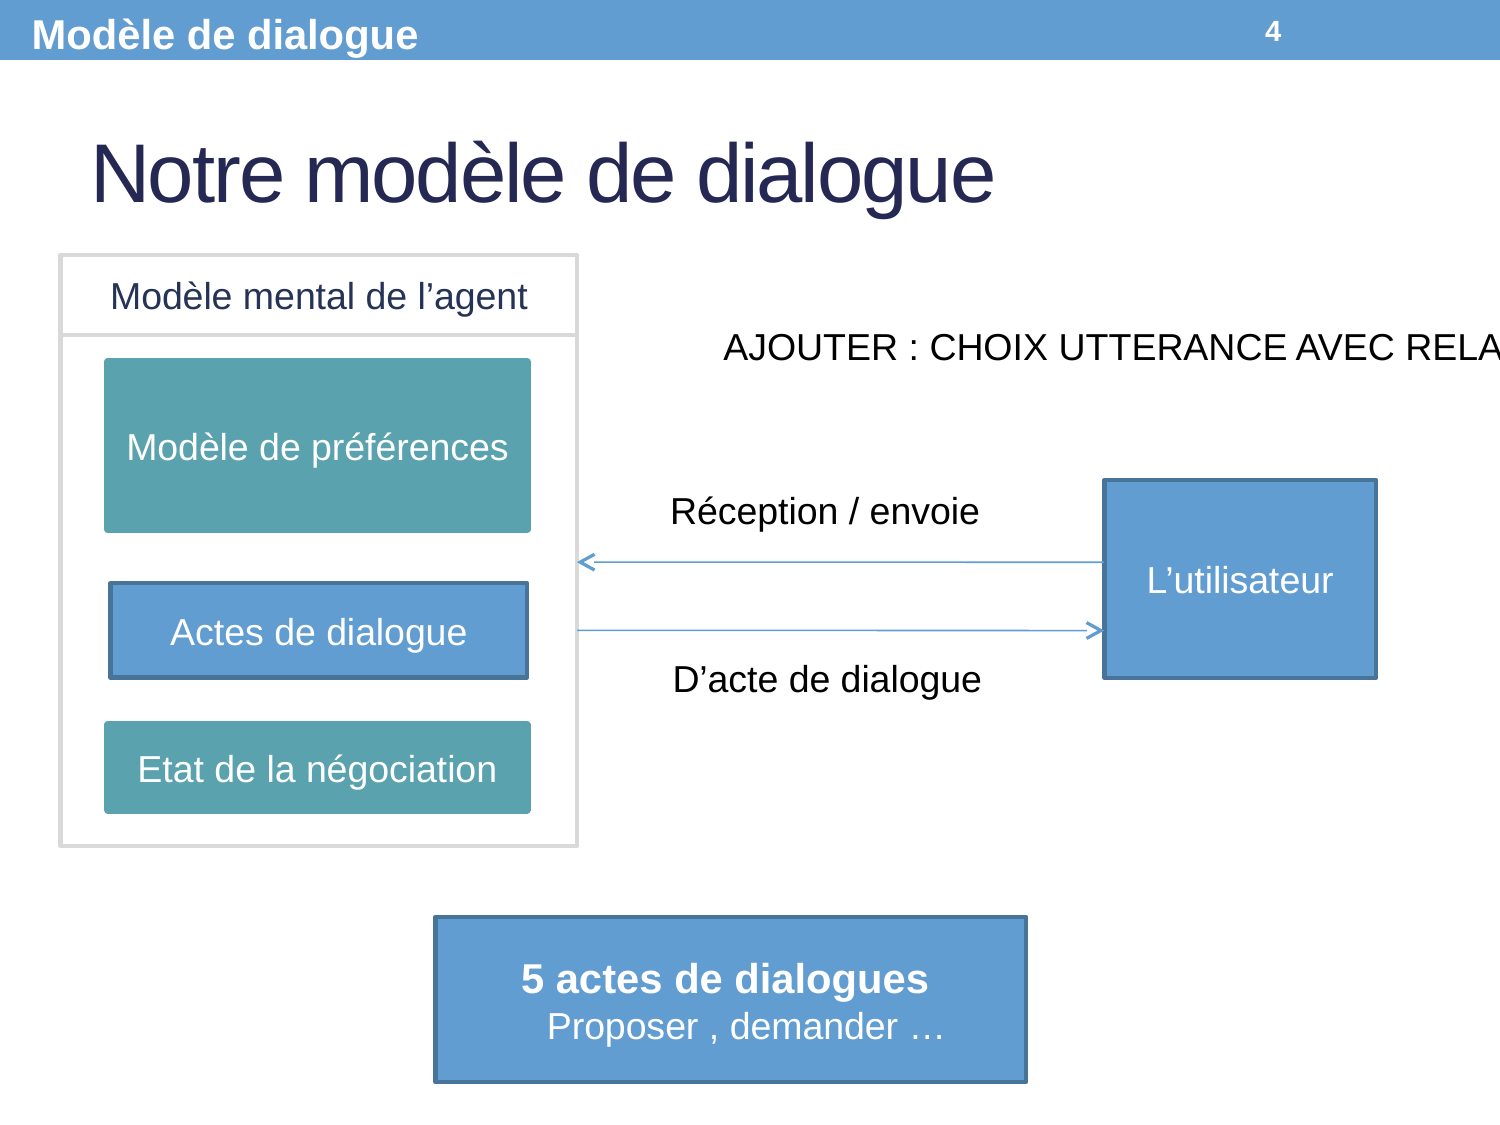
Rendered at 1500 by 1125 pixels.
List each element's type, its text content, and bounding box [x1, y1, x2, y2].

text_box Modèle de préférences [107, 361, 528, 530]
text_box Actes de dialogue [110, 583, 528, 678]
text_box Modèle mental de l’agent [60, 255, 578, 335]
text_box 5 actes de dialogues Proposer , demander … [435, 916, 1027, 1083]
text_box D’acte de dialogue [657, 647, 1024, 708]
text_box Modèle de dialogue [16, 0, 434, 65]
title Notre modèle de dialogue [75, 87, 1425, 250]
text_box AJOUTER : CHOIX UTTERANCE AVEC RELATION IP [708, 318, 1500, 376]
text_box Réception / envoie [655, 479, 1022, 540]
text_box L’utilisateur [1104, 479, 1377, 678]
text_box Etat de la négociation [107, 724, 528, 810]
slide_number <number> [1250, 3, 1425, 57]
